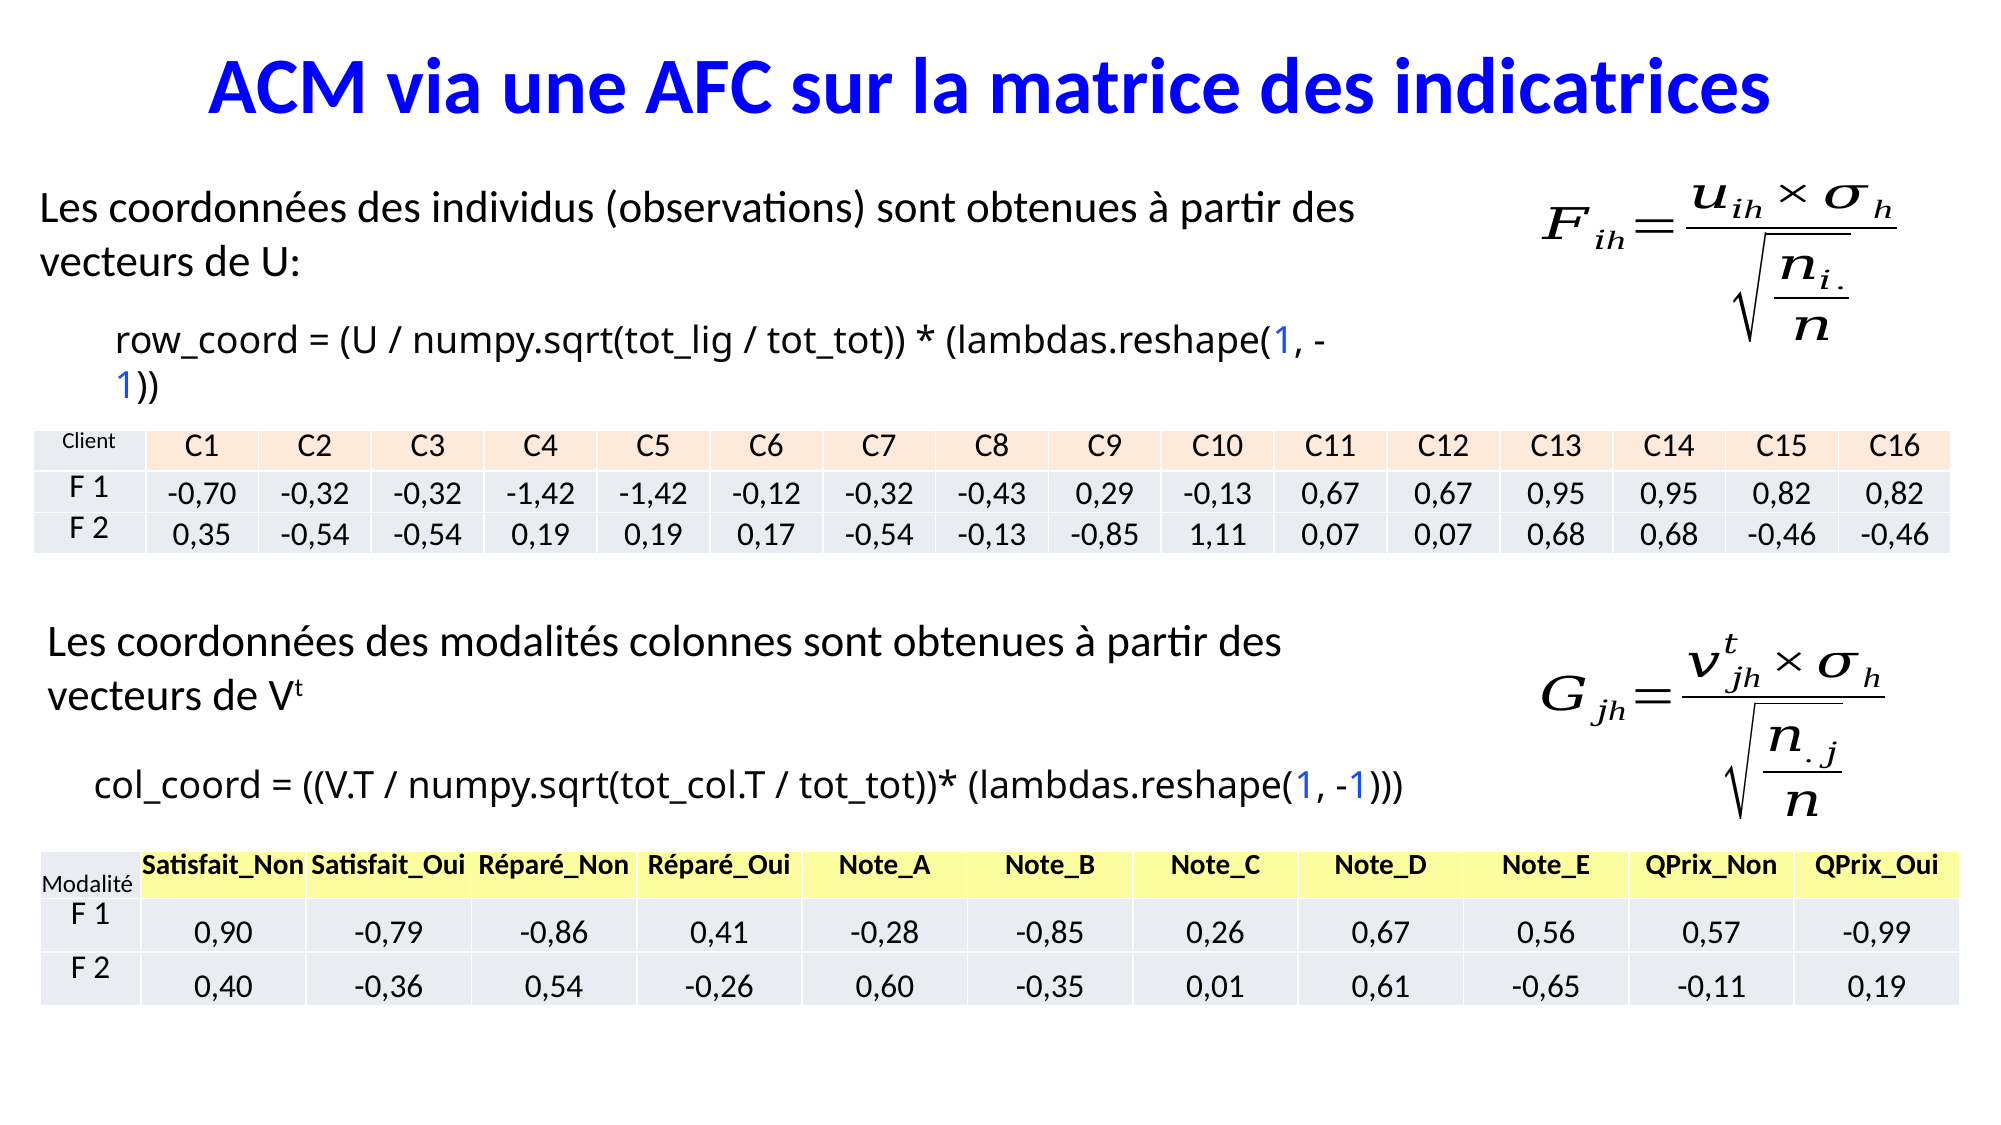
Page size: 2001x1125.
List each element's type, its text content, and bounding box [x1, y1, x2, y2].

table_header QPrix_Oui [1795, 852, 1959, 898]
table_cell 0,60 [803, 953, 967, 1005]
table_cell -0,54 [824, 513, 935, 553]
table_header C5 [598, 431, 709, 470]
table_cell -0,13 [1162, 472, 1273, 512]
table_cell 0,41 [638, 899, 801, 951]
table_cell 0,26 [1134, 899, 1297, 951]
table_header Réparé_Oui [638, 852, 801, 898]
table_cell F 1 [34, 472, 145, 512]
table_cell -1,42 [485, 472, 596, 512]
table_header C4 [485, 431, 596, 470]
table_cell 0,61 [1299, 953, 1463, 1005]
table_cell -0,85 [1049, 513, 1160, 553]
table_header Note_E [1464, 852, 1628, 898]
table_cell -0,26 [638, 953, 801, 1005]
table_header C14 [1614, 431, 1725, 470]
table_cell 0,07 [1388, 513, 1499, 553]
table_cell 0,67 [1275, 472, 1386, 512]
table_cell F 2 [41, 953, 140, 1005]
table_cell -0,79 [307, 899, 471, 951]
table_cell -0,32 [824, 472, 935, 512]
text_box col_coord = ((V.T / numpy.sqrt(tot_col.T / tot_tot))* (lambdas.reshape(1, -1))) [78, 753, 1419, 814]
table_cell -0,65 [1464, 953, 1628, 1005]
table_header C3 [372, 431, 483, 470]
chart [1537, 169, 1900, 350]
title ACM via une AFC sur la matrice des indicatrices [99, 23, 1900, 141]
table_cell 1,11 [1162, 513, 1273, 553]
text_box Les coordonnées des individus (observations) sont obtenues à partir des vecteurs de U: [24, 169, 1529, 293]
table_header C1 [147, 431, 258, 470]
table_cell -0,28 [803, 899, 967, 951]
table_cell 0,68 [1614, 513, 1725, 553]
table_header C8 [936, 431, 1048, 470]
table_header C16 [1839, 431, 1950, 470]
chart [1537, 629, 1888, 827]
table_cell F 2 [34, 513, 145, 553]
table_header Modalité [41, 852, 140, 898]
table_cell -0,13 [936, 513, 1048, 553]
table_cell -0,54 [372, 513, 483, 553]
table_cell 0,57 [1630, 899, 1793, 951]
table_header Réparé_Non [472, 852, 636, 898]
table_cell 0,07 [1275, 513, 1386, 553]
table_cell 0,95 [1614, 472, 1725, 512]
table_cell 0,56 [1464, 899, 1628, 951]
table_cell 0,95 [1501, 472, 1612, 512]
table_header C2 [259, 431, 370, 470]
table_cell -0,32 [372, 472, 483, 512]
table_cell -0,32 [259, 472, 370, 512]
table_cell -0,70 [147, 472, 258, 512]
text_box row_coord = (U / numpy.sqrt(tot_lig / tot_tot)) * (lambdas.reshape(1, -1)) [99, 308, 1363, 414]
table_cell -0,46 [1839, 513, 1950, 553]
text_box Les coordonnées des modalités colonnes sont obtenues à partir des vecteurs de Vt [32, 603, 1327, 727]
table_header C10 [1162, 431, 1273, 470]
table_header Note_B [968, 852, 1132, 898]
table_cell 0,19 [598, 513, 709, 553]
table_cell -0,36 [307, 953, 471, 1005]
table_cell 0,29 [1049, 472, 1160, 512]
table_cell 0,67 [1388, 472, 1499, 512]
table_header C9 [1049, 431, 1160, 470]
table_cell 0,17 [711, 513, 822, 553]
table_cell 0,90 [142, 899, 305, 951]
table_header Note_D [1299, 852, 1463, 898]
table_cell 0,01 [1134, 953, 1297, 1005]
table_cell -0,35 [968, 953, 1132, 1005]
table_header C6 [711, 431, 822, 470]
table_cell 0,82 [1726, 472, 1838, 512]
table_header C7 [824, 431, 935, 470]
table_header C12 [1388, 431, 1499, 470]
table_cell -0,11 [1630, 953, 1793, 1005]
table_cell -0,85 [968, 899, 1132, 951]
table_cell 0,19 [485, 513, 596, 553]
table_cell 0,54 [472, 953, 636, 1005]
table_cell 0,67 [1299, 899, 1463, 951]
table_cell -0,12 [711, 472, 822, 512]
table_cell 0,35 [147, 513, 258, 553]
table_cell 0,40 [142, 953, 305, 1005]
table_header Satisfait_Oui [307, 852, 471, 898]
table_header Note_A [803, 852, 967, 898]
table_cell -1,42 [598, 472, 709, 512]
table_cell F 1 [41, 899, 140, 951]
table_header C15 [1726, 431, 1838, 470]
table_header QPrix_Non [1630, 852, 1793, 898]
table_cell -0,43 [936, 472, 1048, 512]
table_header Satisfait_Non [142, 852, 305, 898]
table_header C11 [1275, 431, 1386, 470]
table_cell -0,54 [259, 513, 370, 553]
table_header C13 [1501, 431, 1612, 470]
table_header Client [34, 431, 145, 470]
table_cell 0,68 [1501, 513, 1612, 553]
table_cell 0,82 [1839, 472, 1950, 512]
table_cell -0,99 [1795, 899, 1959, 951]
table_header Note_C [1134, 852, 1297, 898]
table_cell 0,19 [1795, 953, 1959, 1005]
table_cell -0,46 [1726, 513, 1838, 553]
table_cell -0,86 [472, 899, 636, 951]
